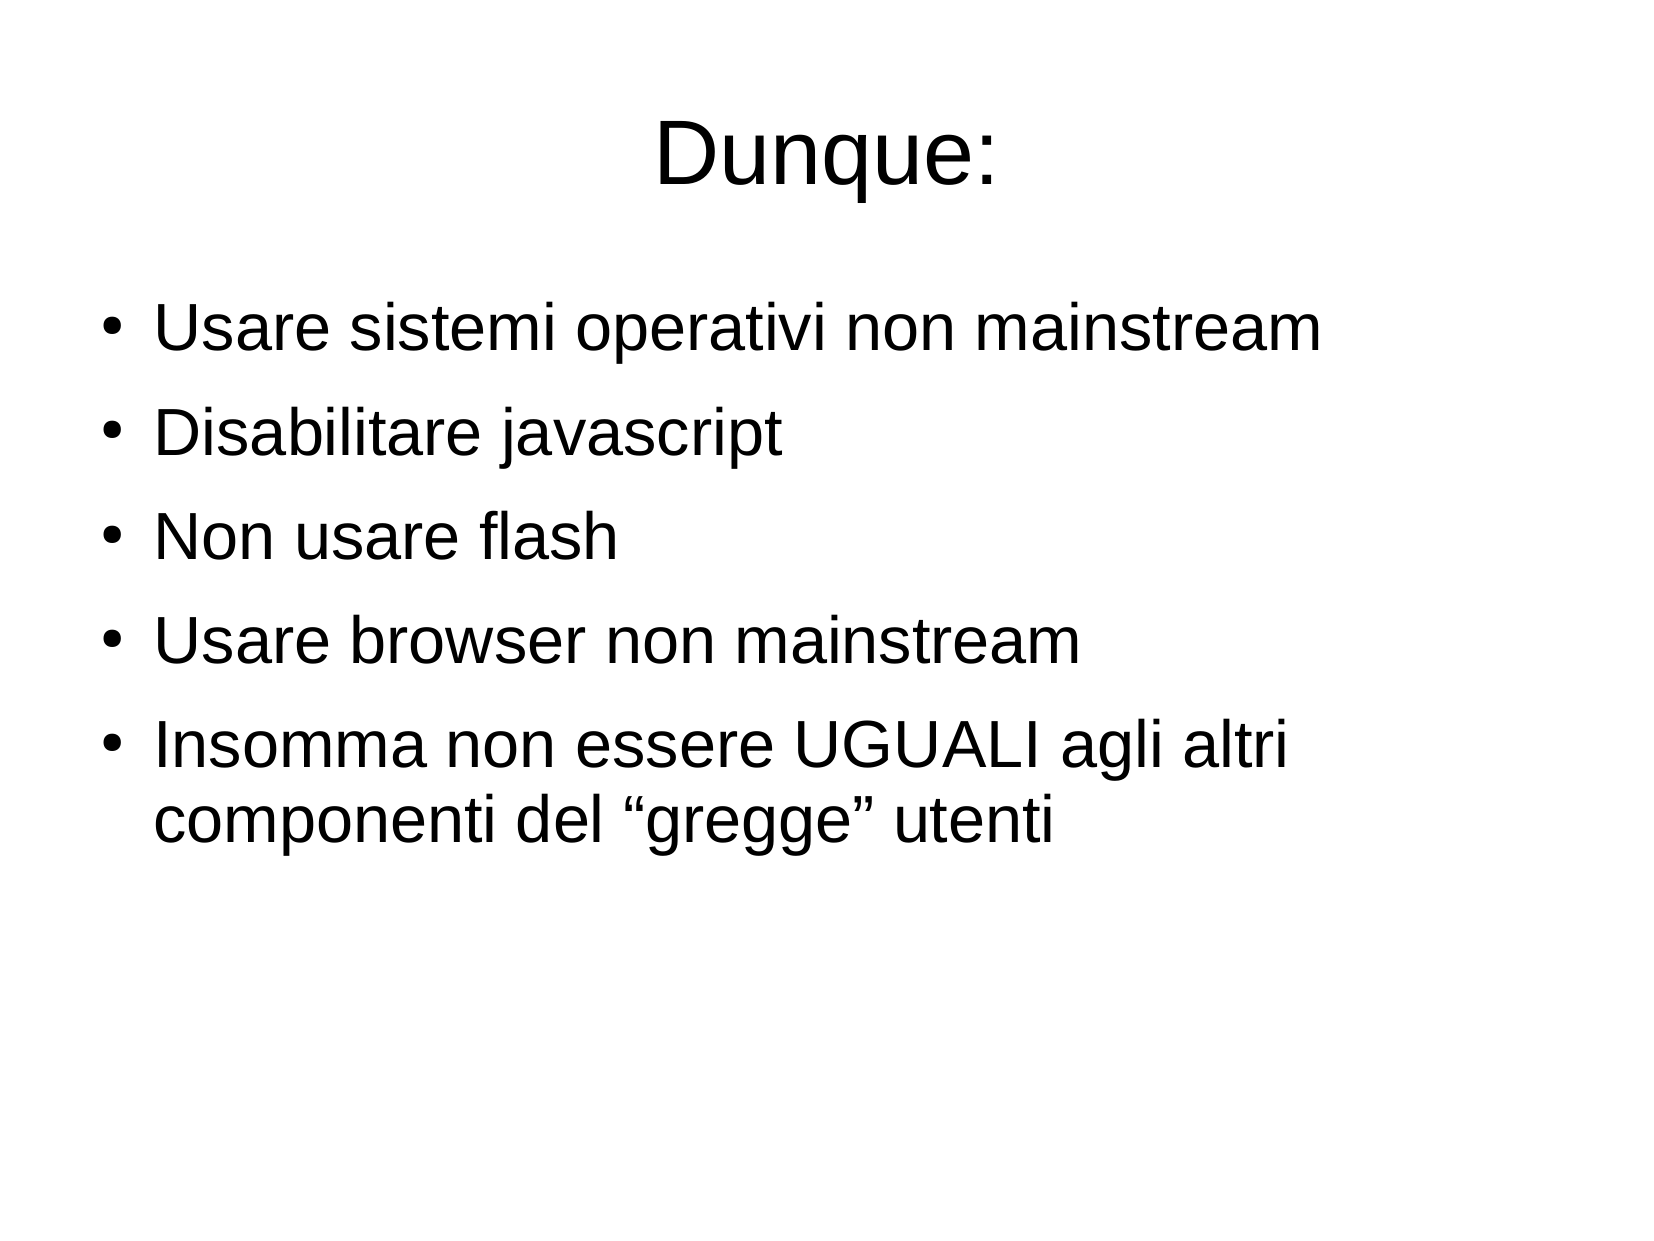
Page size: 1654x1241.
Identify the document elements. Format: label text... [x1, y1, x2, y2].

title Dunque: [82, 49, 1571, 257]
list Usare sistemi operativi non mainstream Disabilitare javascript Non usare flash Usare browser non mainstream Insomma non essere UGUALI agli altri componenti del “gregge” utenti [82, 290, 1571, 1010]
